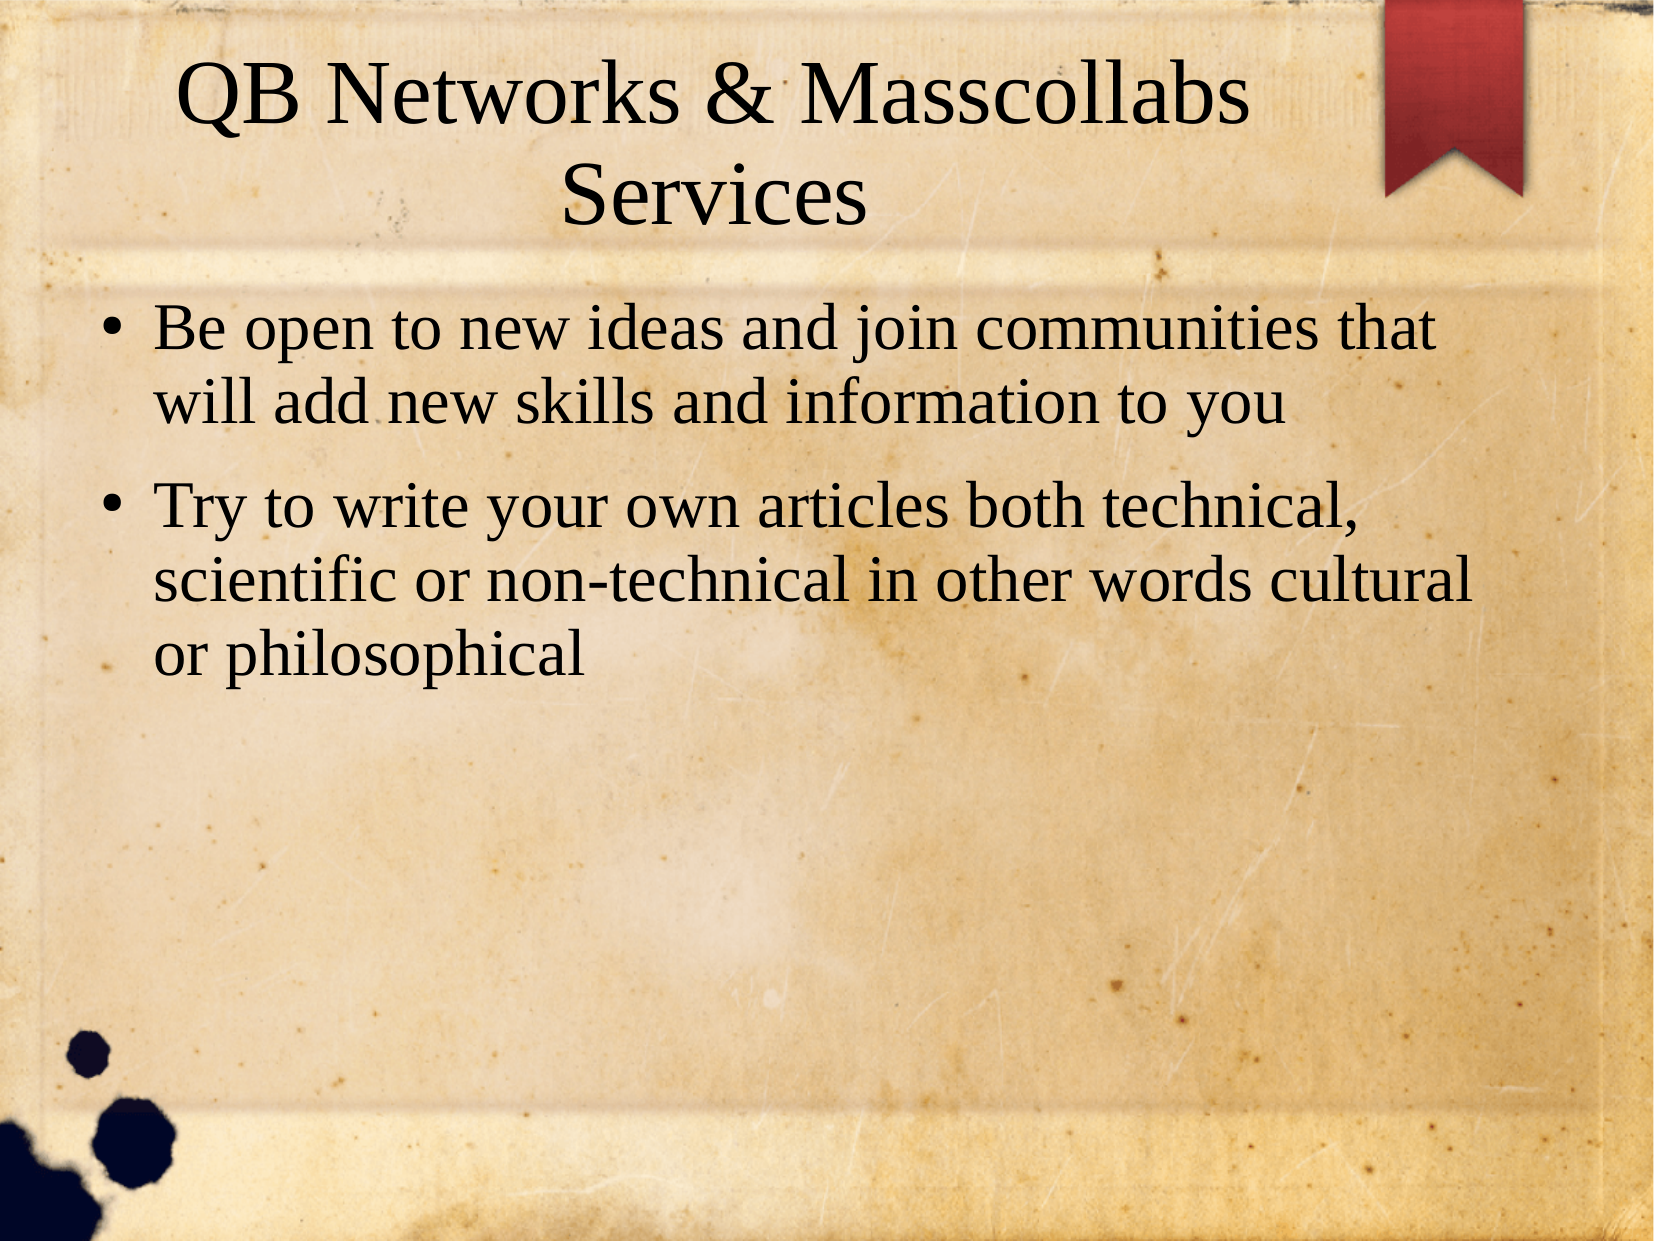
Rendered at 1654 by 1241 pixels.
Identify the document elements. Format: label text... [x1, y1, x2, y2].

picture [0, 0, 1654, 1241]
title QB Networks & Masscollabs Services [82, 41, 1347, 245]
list Be open to new ideas and join communities that will add new skills and information to you Try to write your own articles both technical, scientific or non-technical in other words cultural or philosophical [82, 290, 1538, 1010]
